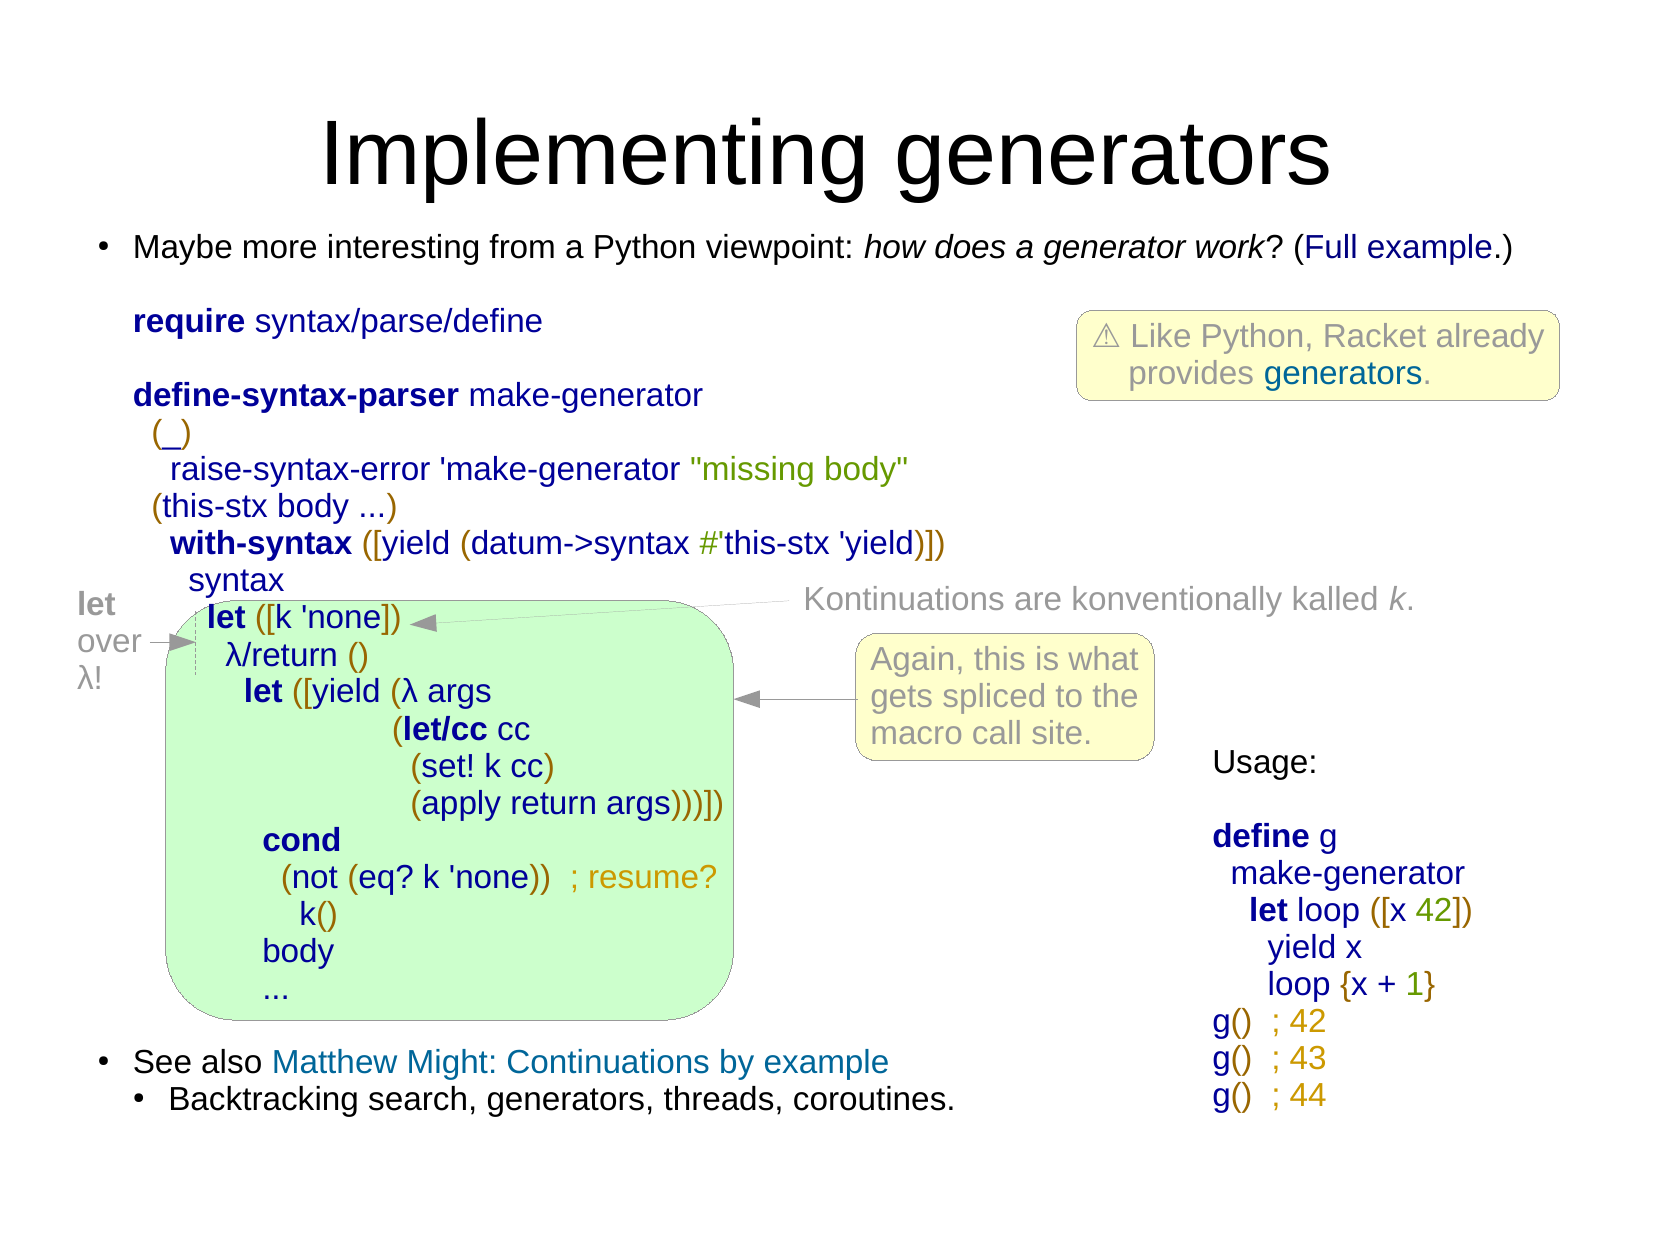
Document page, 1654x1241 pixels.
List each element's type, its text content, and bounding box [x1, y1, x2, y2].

text_box ⚠ Like Python, Racket already provides generators. [1076, 310, 1561, 401]
text_box Again, this is what gets spliced to the macro call site. [855, 633, 1155, 761]
title Implementing generators [82, 49, 1571, 257]
text_box Maybe more interesting from a Python viewpoint: how does a generator work? (Full example.) require syntax/parse/define define-syntax-parser make-generator (_) raise-syntax-error 'make-generator "missing body" (this-stx body ...) with-syntax ([yield (datum->syntax #'this-stx 'yield)]) syntax let ([k 'none]) λ/return () let ([yield (λ args (let/cc cc (set! k cc) (apply return args)))]) cond (not (eq? k 'none)) ; resume? k() body ... See also Matthew Might: Continuations by example Backtracking search, generators, threads, coroutines. [82, 221, 1561, 1177]
text_box let over λ! [62, 578, 157, 706]
text_box Kontinuations are konventionally kalled k. [788, 572, 1431, 626]
text_box Usage: define g make-generator let loop ([x 42]) yield x loop {x + 1} g() ; 42 g() ; 43 g() ; 44 [1197, 736, 1488, 1126]
